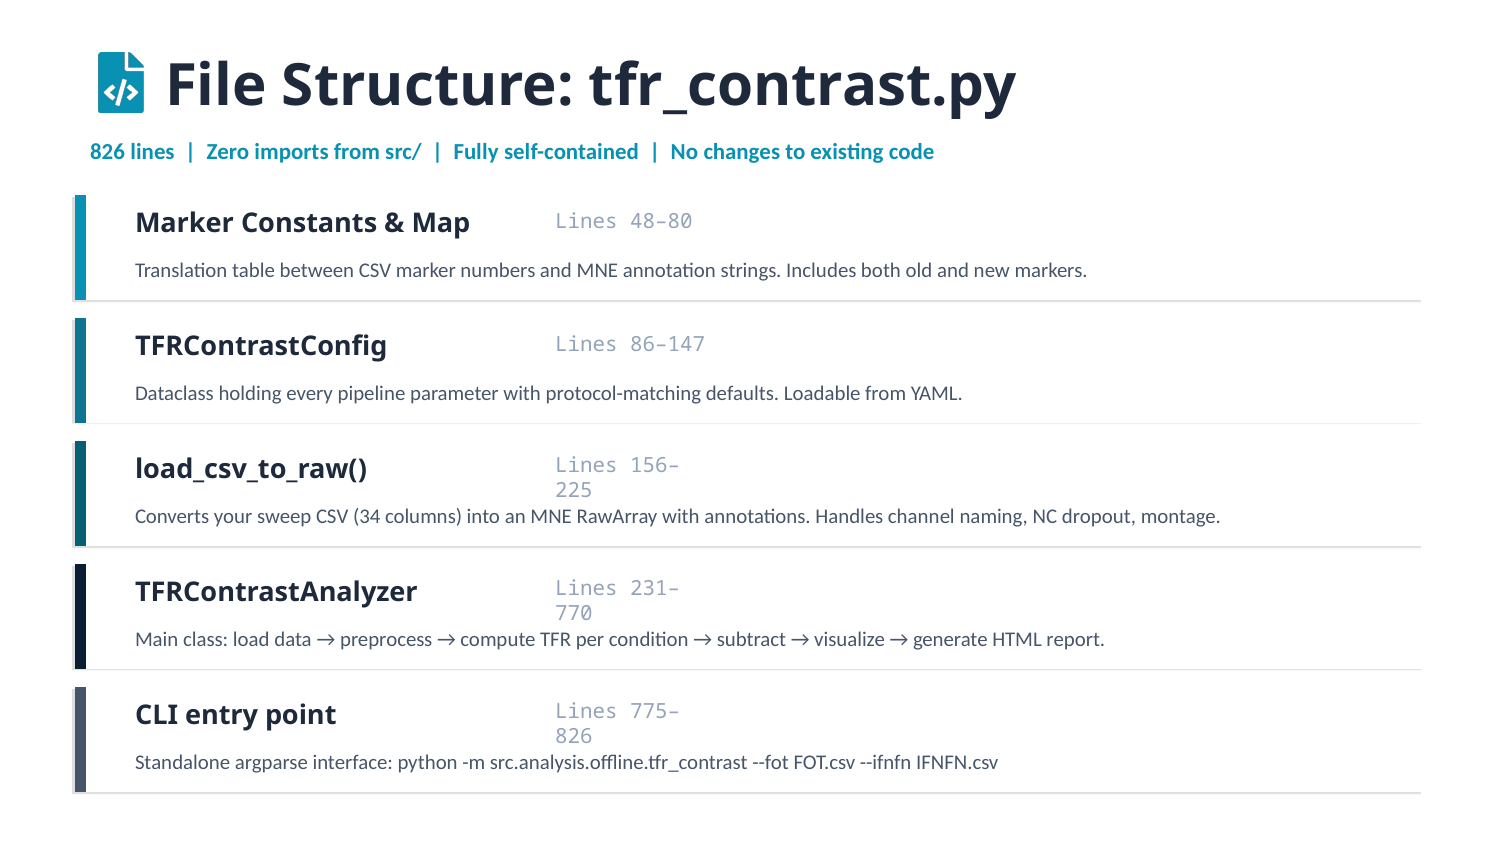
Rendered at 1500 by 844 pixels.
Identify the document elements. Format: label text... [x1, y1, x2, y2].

text_box [75, 441, 1425, 546]
text_box TFRContrastConfig [120, 321, 540, 366]
text_box Lines 48–80 [540, 198, 720, 243]
text_box Translation table between CSV marker numbers and MNE annotation strings. Includes both old and new markers. [120, 243, 1380, 295]
text_box [75, 687, 1425, 792]
text_box Lines 775–826 [540, 690, 720, 735]
text_box 826 lines | Zero imports from src/ | Fully self-contained | No changes to existing code [75, 128, 1425, 173]
text_box TFRContrastAnalyzer [120, 567, 540, 612]
text_box [75, 318, 1425, 423]
text_box Lines 86–147 [540, 321, 720, 366]
picture [124, 52, 151, 113]
text_box Marker Constants & Map [120, 198, 540, 243]
picture [90, 52, 99, 113]
text_box Main class: load data → preprocess → compute TFR per condition → subtract → visualize → generate HTML report. [120, 612, 1380, 664]
text_box Lines 156–225 [540, 444, 720, 489]
text_box Lines 231–770 [540, 567, 720, 612]
text_box Dataclass holding every pipeline parameter with protocol-matching defaults. Loadable from YAML. [120, 366, 1380, 418]
text_box Standalone argparse interface: python -m src.analysis.offline.tfr_contrast --fot FOT.csv --ifnfn IFNFN.csv [120, 735, 1380, 787]
text_box CLI entry point [120, 690, 540, 735]
text_box File Structure: tfr_contrast.py [165, 45, 1365, 120]
text_box [75, 195, 1425, 300]
text_box [75, 564, 1425, 669]
text_box load_csv_to_raw() [120, 444, 540, 489]
text_box Converts your sweep CSV (34 columns) into an MNE RawArray with annotations. Handles channel naming, NC dropout, montage. [120, 489, 1380, 541]
picture [104, 79, 138, 106]
